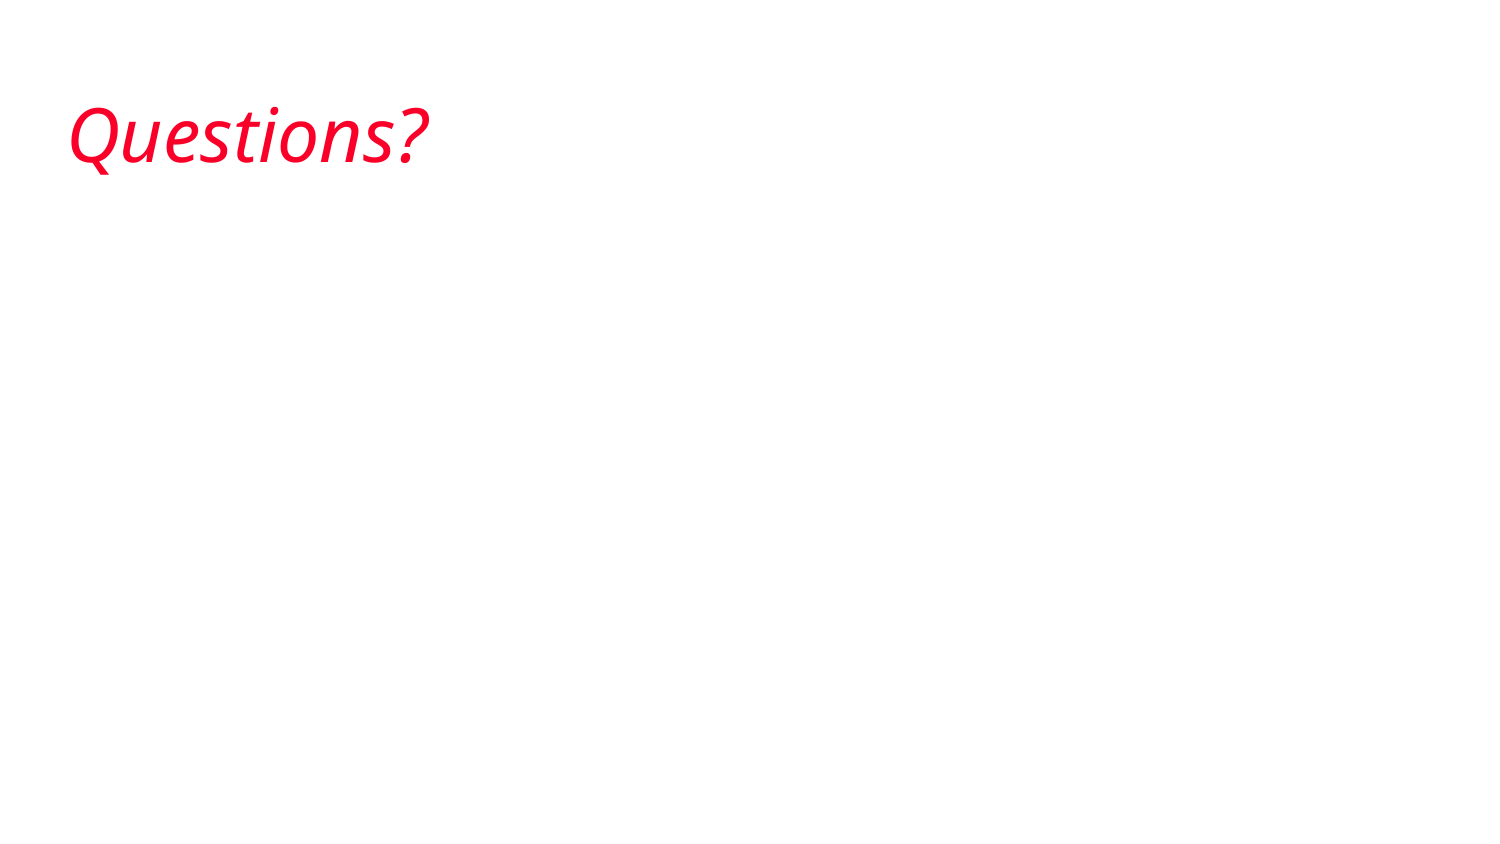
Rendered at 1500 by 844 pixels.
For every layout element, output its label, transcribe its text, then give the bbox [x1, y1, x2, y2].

title Questions? [51, 72, 1449, 167]
